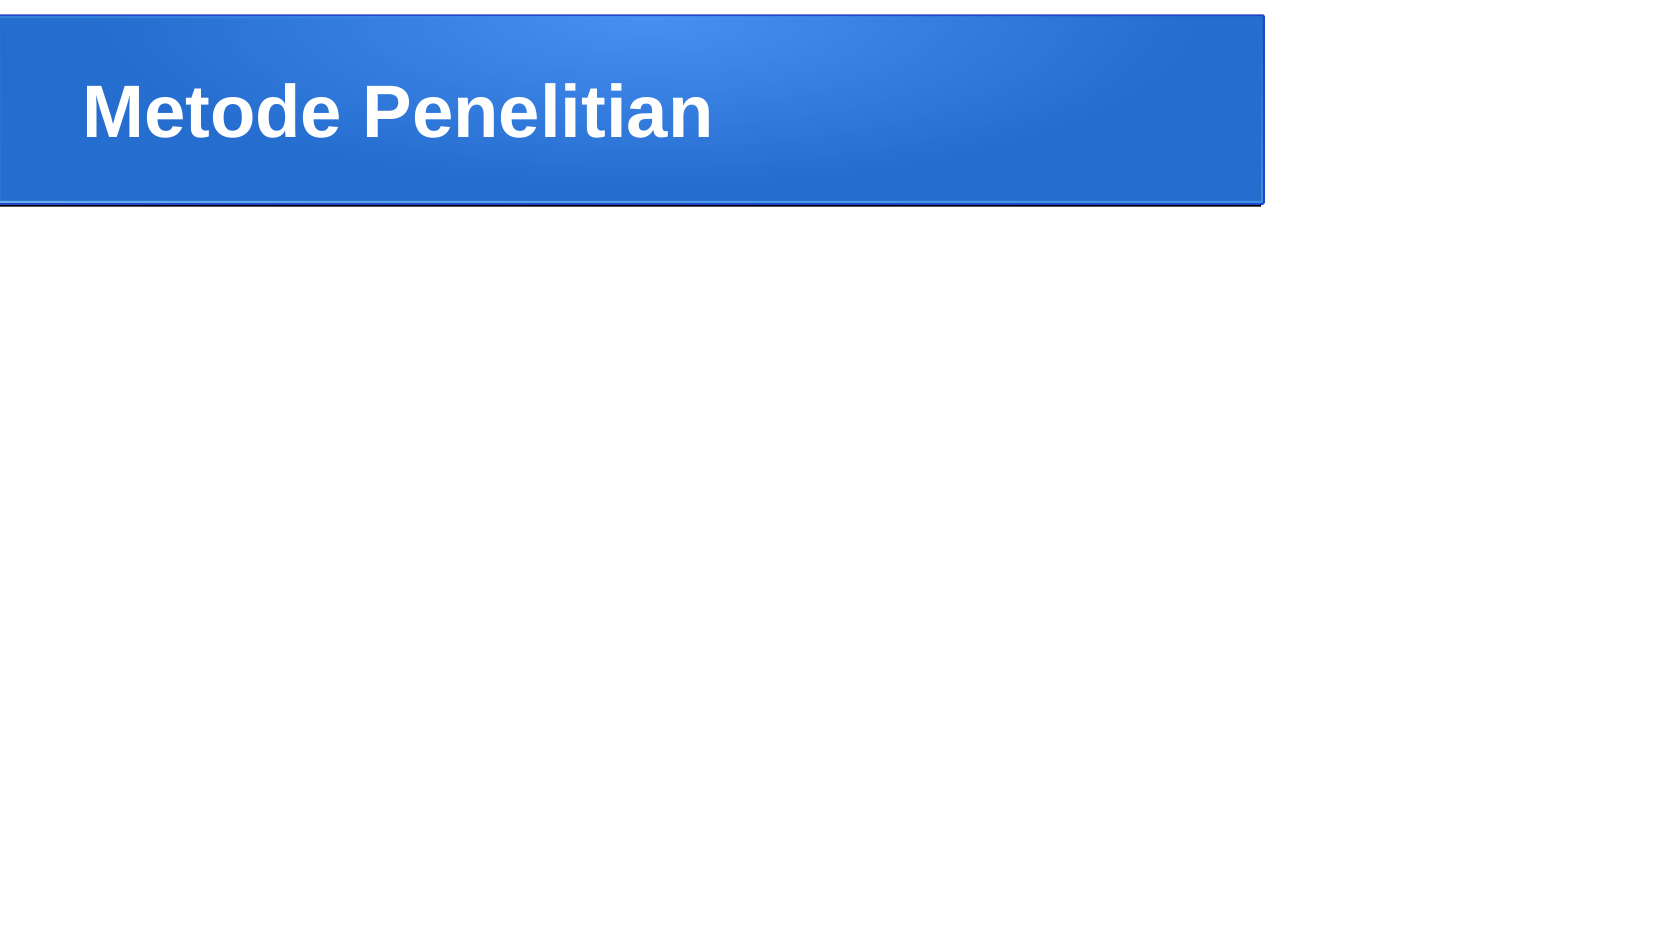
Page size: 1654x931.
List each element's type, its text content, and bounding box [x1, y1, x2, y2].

title Metode Penelitian [82, 35, 1235, 189]
